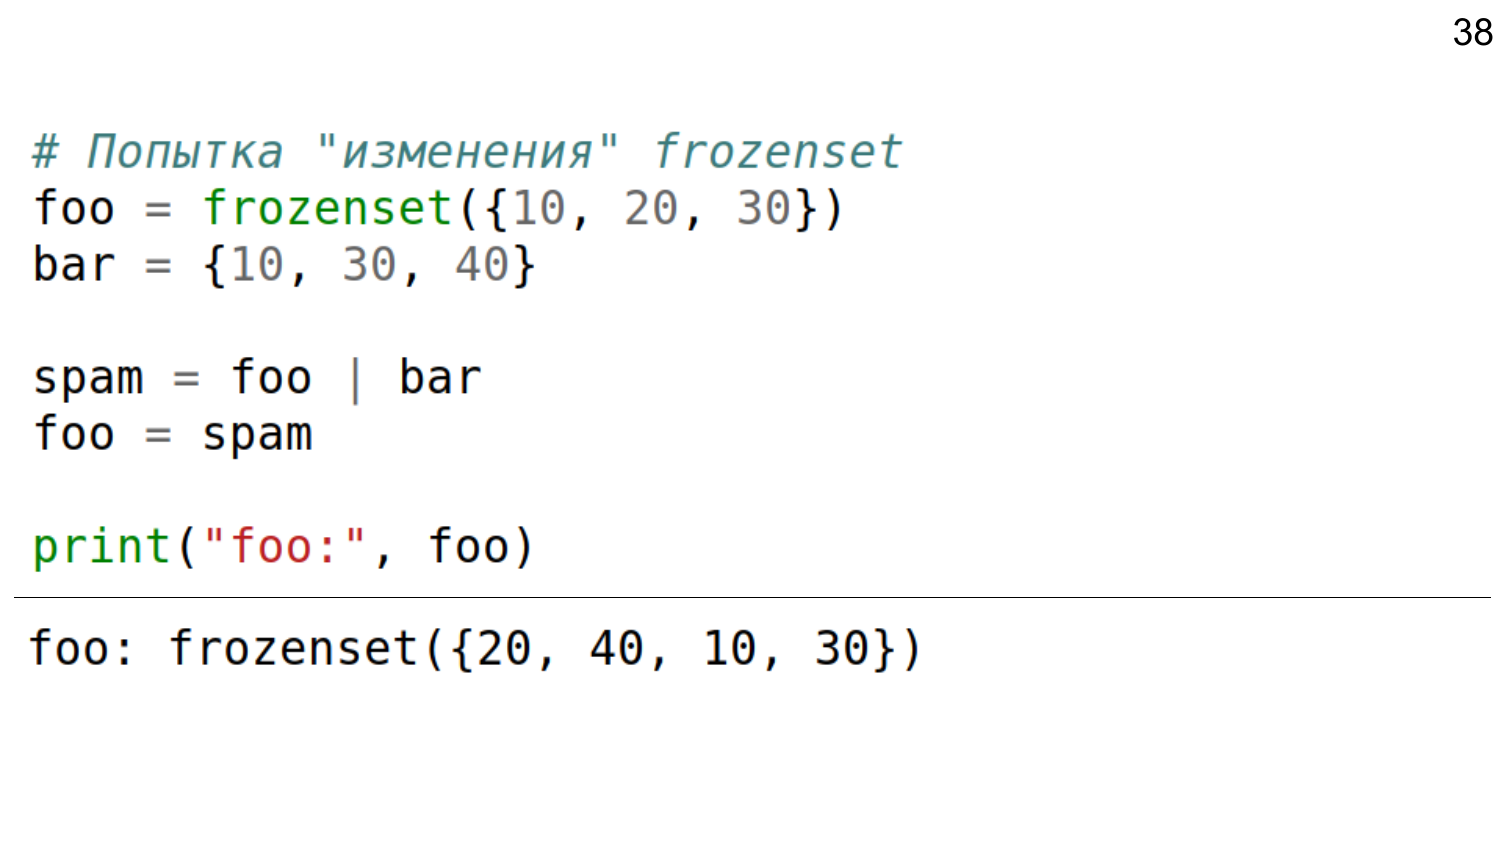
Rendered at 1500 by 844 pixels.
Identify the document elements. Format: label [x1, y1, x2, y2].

picture [19, 118, 916, 583]
picture [18, 616, 933, 687]
